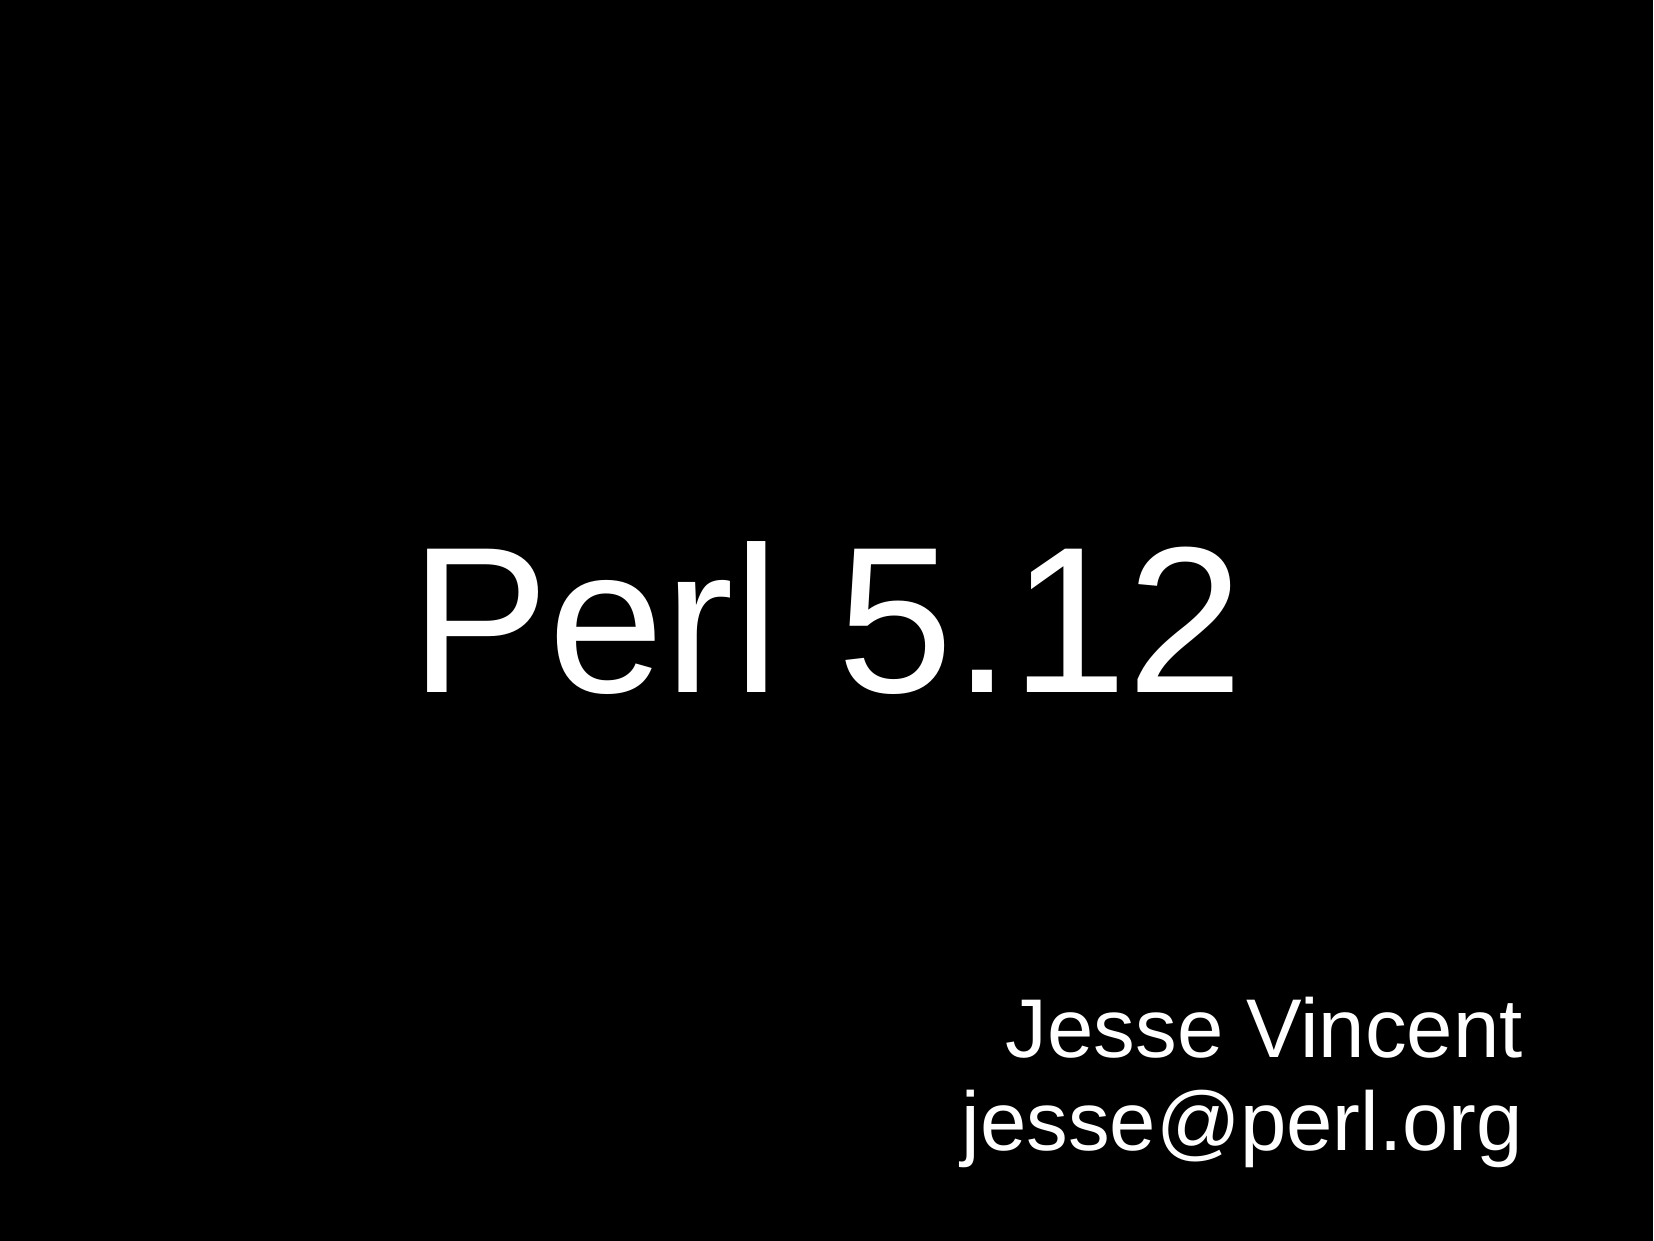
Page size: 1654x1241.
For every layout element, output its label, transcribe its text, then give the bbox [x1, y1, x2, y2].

title Perl 5.12 [82, 101, 1571, 1140]
text_box Jesse Vincent jesse@perl.org [150, 975, 1538, 1176]
